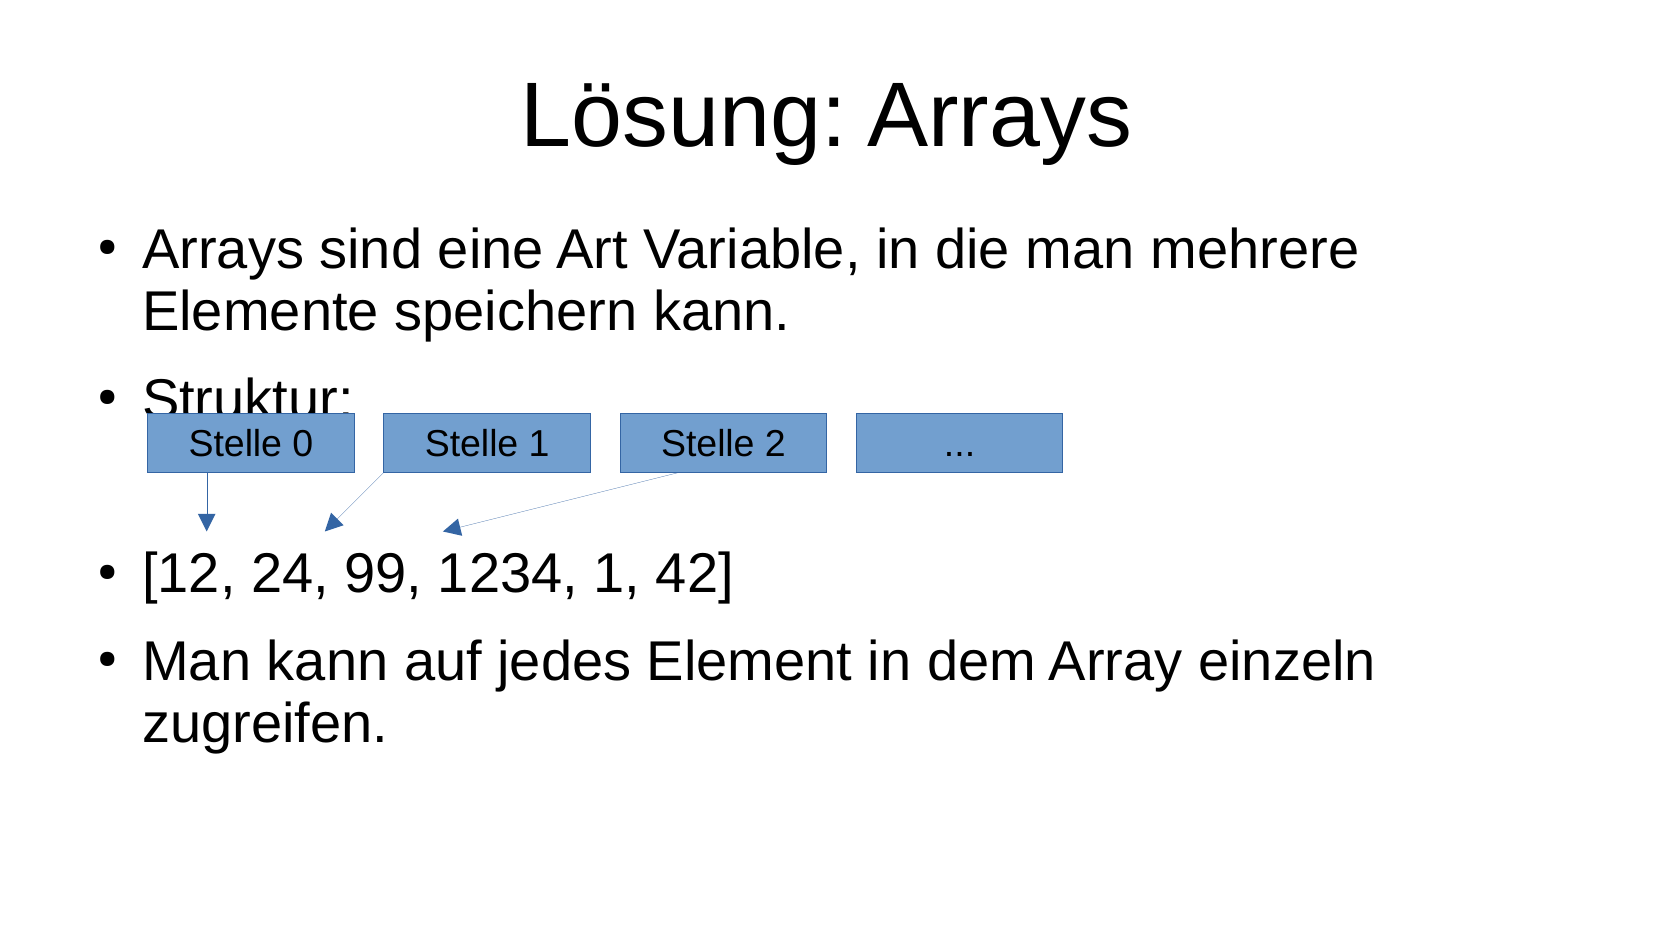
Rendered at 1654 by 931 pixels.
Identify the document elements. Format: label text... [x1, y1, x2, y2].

text_box ... [856, 413, 1063, 473]
text_box Stelle 2 [620, 413, 827, 473]
title Lösung: Arrays [82, 37, 1571, 193]
text_box Stelle 0 [147, 413, 355, 473]
list Arrays sind eine Art Variable, in die man mehrere Elemente speichern kann. Struktur: [12, 24, 99, 1234, 1, 42] Man kann auf jedes Element in dem Array einzeln zugreifen. [82, 217, 1571, 758]
text_box Stelle 1 [383, 413, 591, 473]
